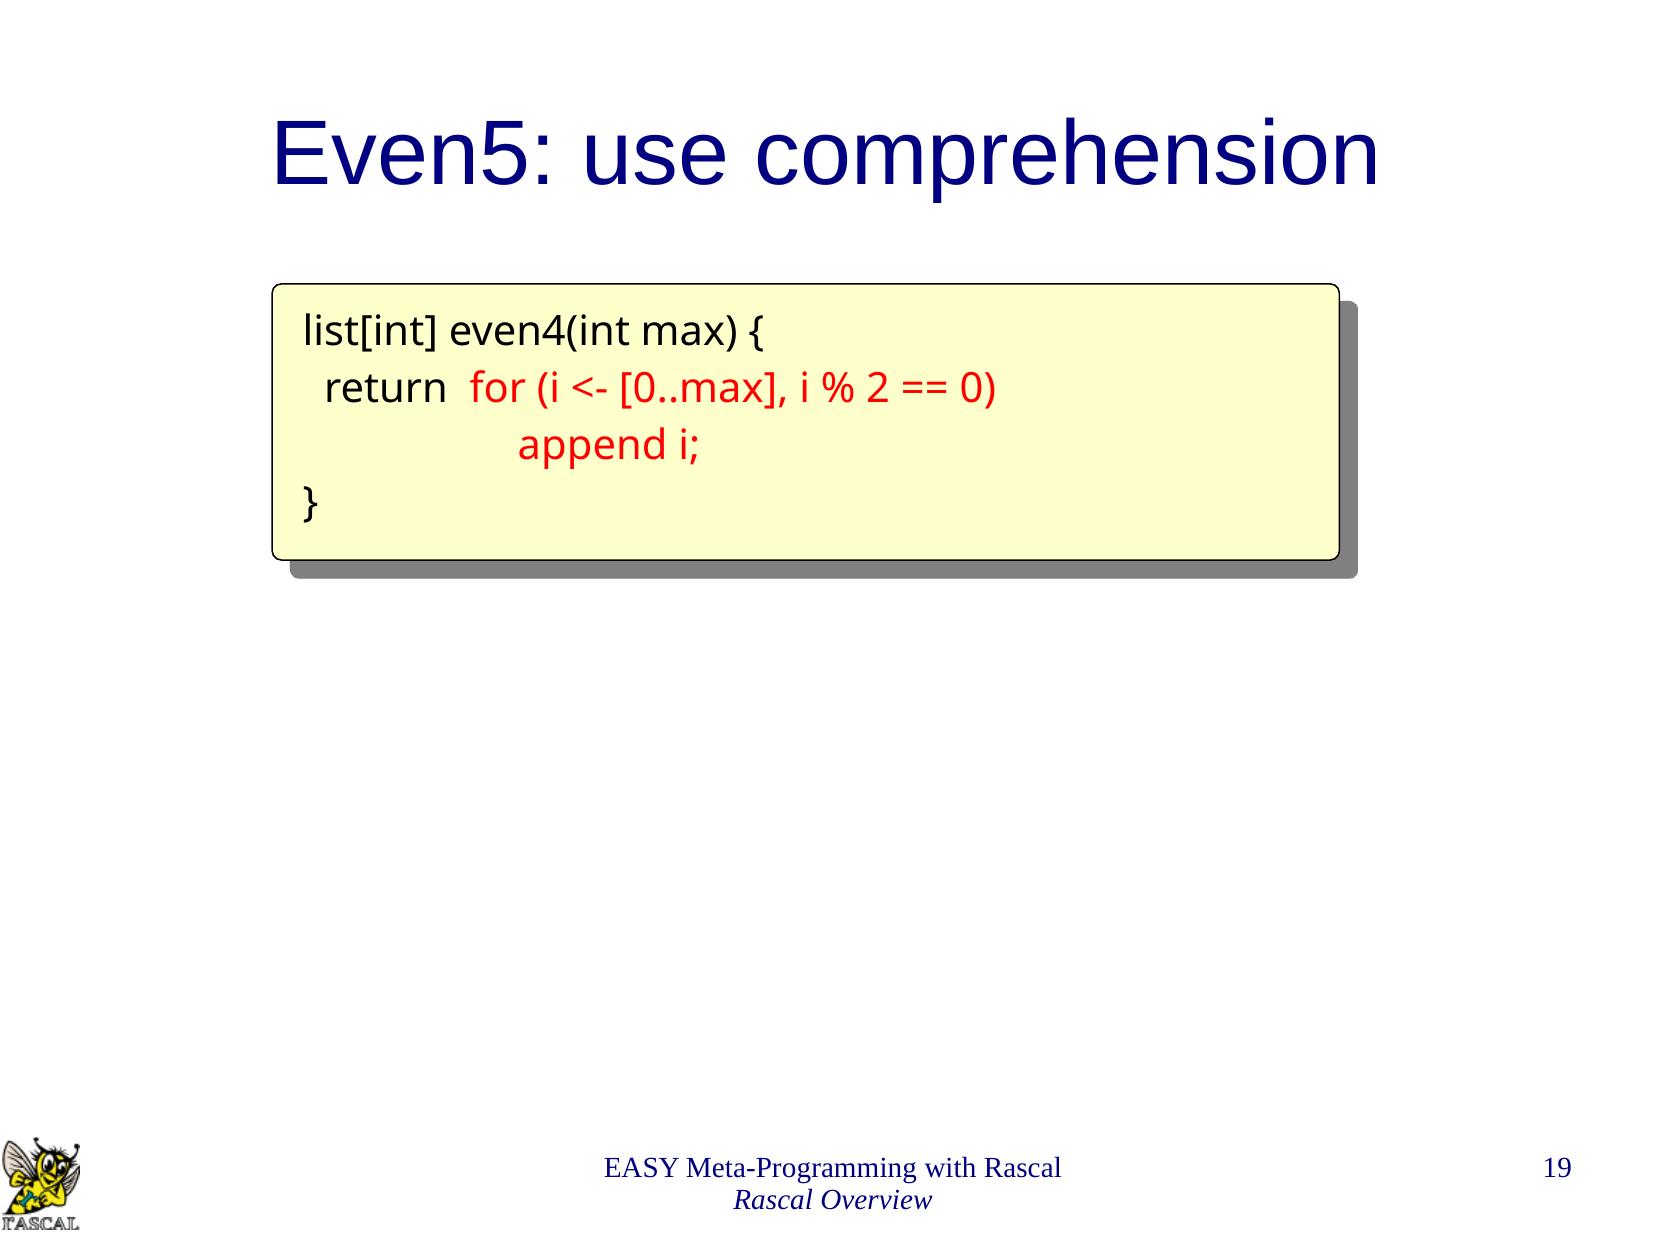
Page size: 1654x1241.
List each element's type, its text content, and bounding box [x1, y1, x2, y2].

text_box list[int] even4(int max) { return for (i <- [0..max], i % 2 == 0) append i; } [287, 293, 1442, 641]
text_box [272, 283, 1340, 561]
picture [1, 1137, 80, 1230]
title Even5: use comprehension [82, 49, 1571, 257]
